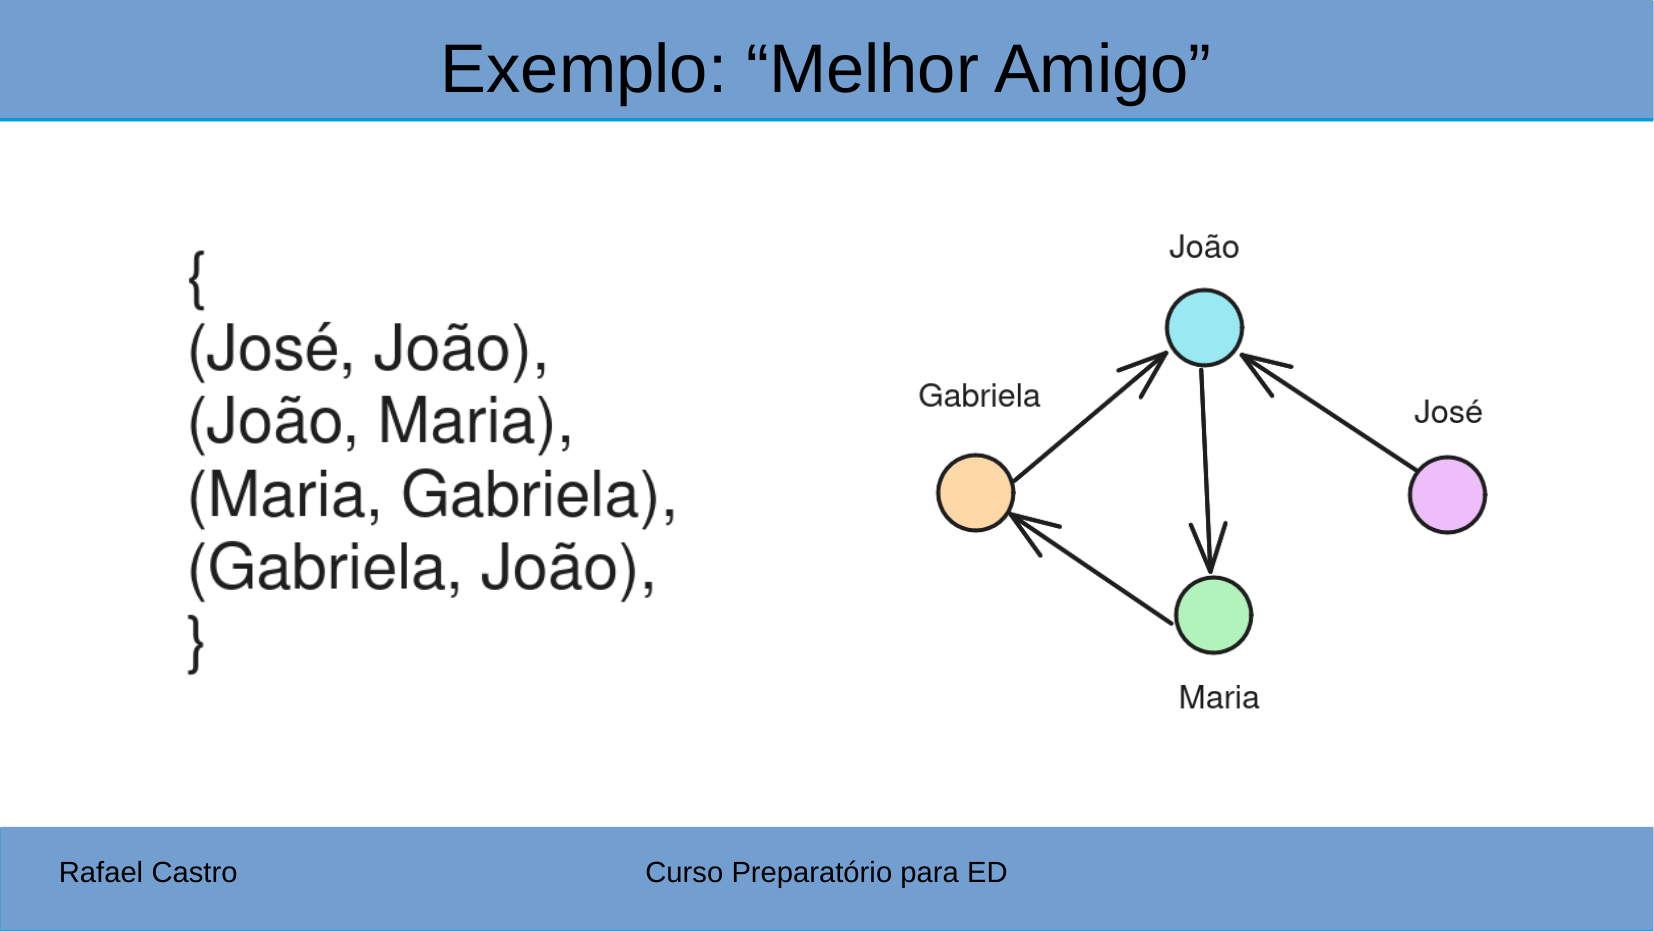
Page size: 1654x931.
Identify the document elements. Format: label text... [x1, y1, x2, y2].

picture [898, 211, 1506, 739]
title Exemplo: “Melhor Amigo” [59, 29, 1595, 108]
picture [147, 206, 717, 722]
